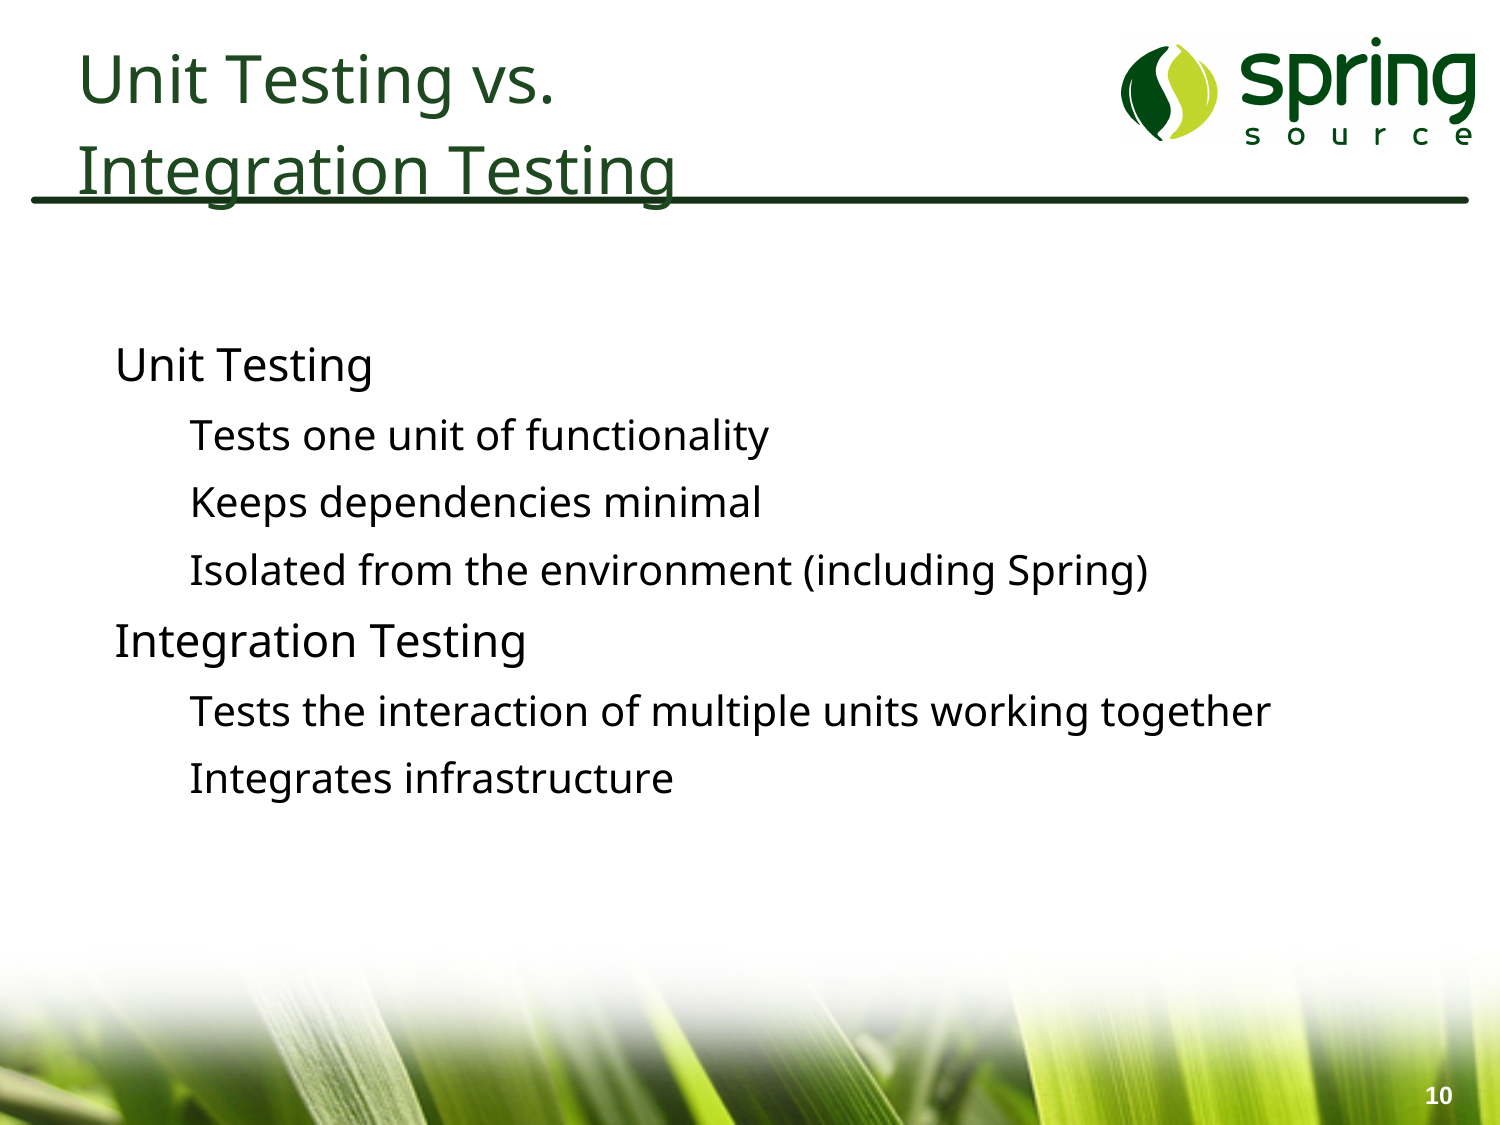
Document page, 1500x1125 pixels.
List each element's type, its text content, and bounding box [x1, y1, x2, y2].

picture [1338, 37, 1475, 145]
title Unit Testing vs. Integration Testing [62, 24, 1338, 213]
list Unit Testing Tests one unit of functionality Keeps dependencies minimal Isolated from the environment (including Spring) Integration Testing Tests the interaction of multiple units working together Integrates infrastructure [99, 324, 1376, 1001]
picture [0, 944, 1500, 1125]
